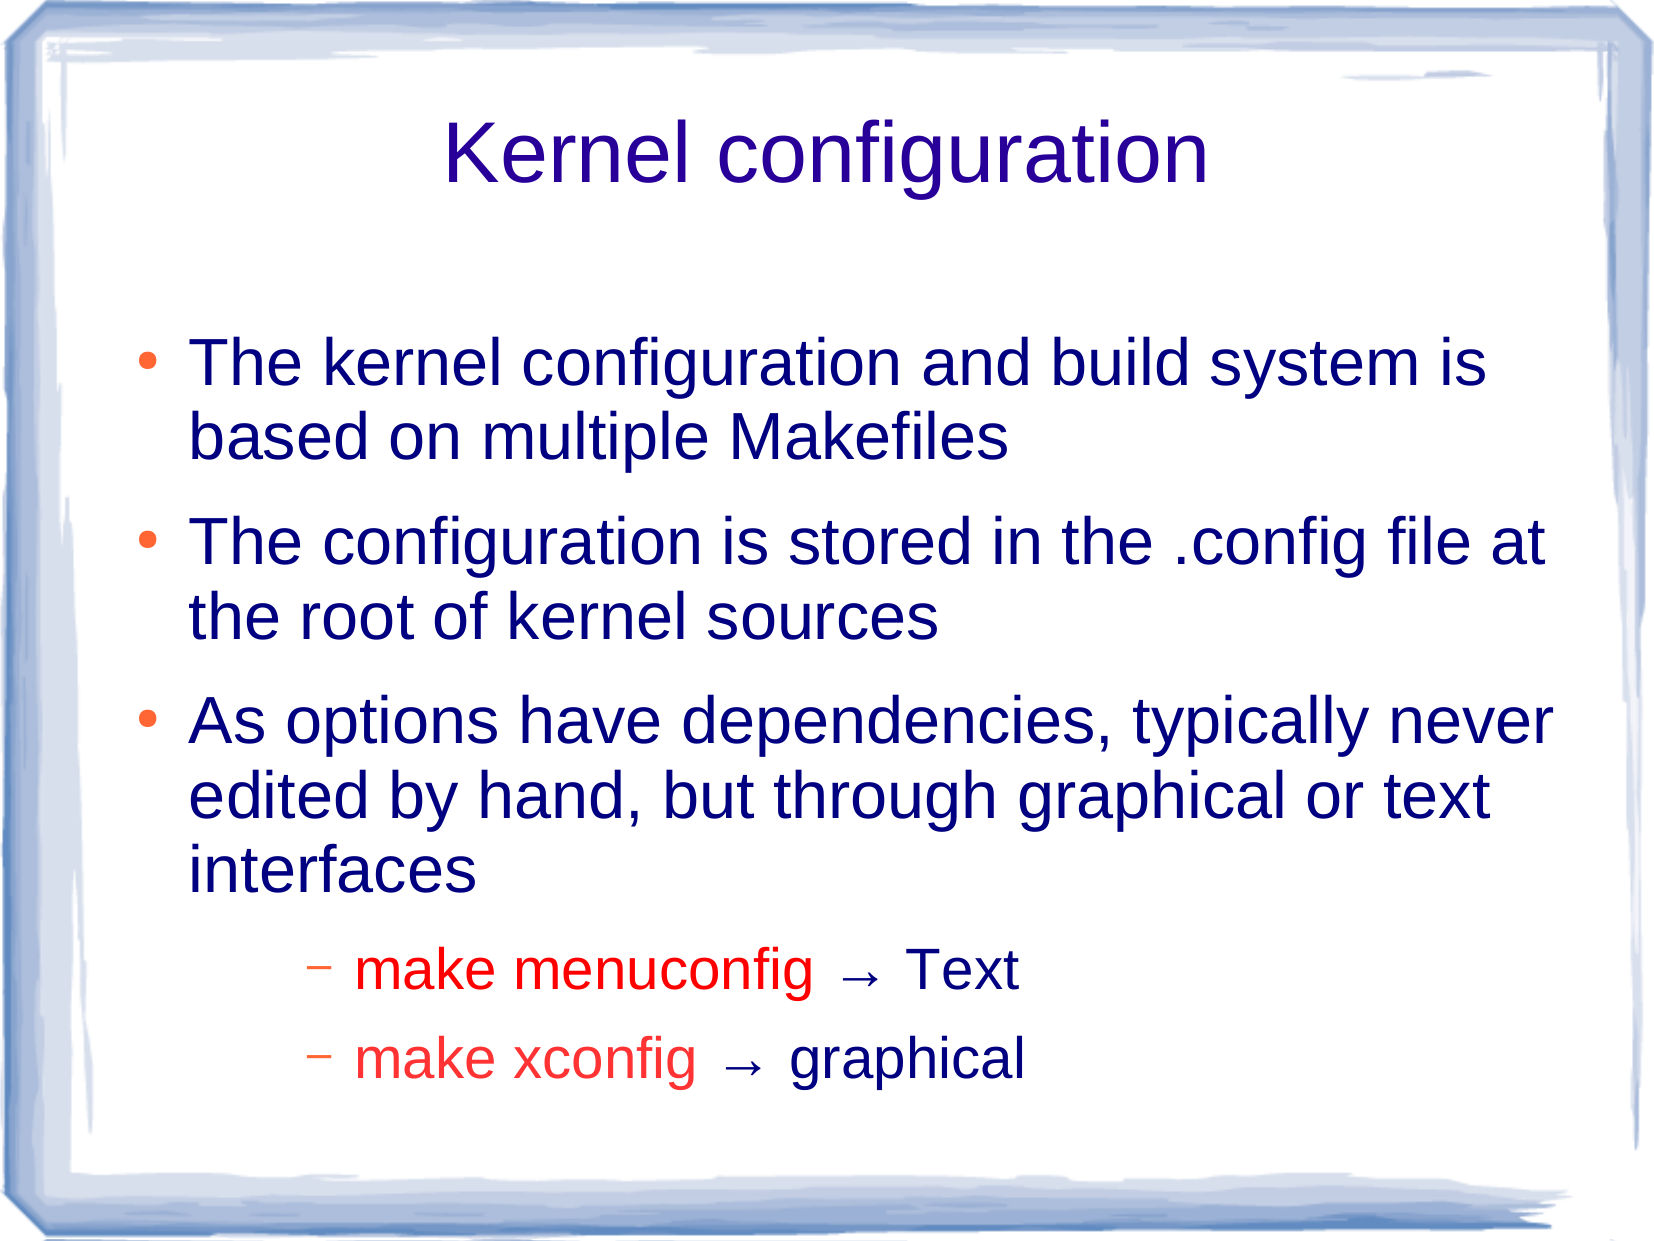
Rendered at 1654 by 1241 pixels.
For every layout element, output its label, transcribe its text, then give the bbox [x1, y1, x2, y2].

picture [0, 0, 1654, 1241]
list The kernel configuration and build system is based on multiple Makefiles The configuration is stored in the .config file at the root of kernel sources As options have dependencies, typically never edited by hand, but through graphical or text interfaces make menuconfig → Text make xconfig → graphical [118, 324, 1571, 1091]
title Kernel configuration [82, 49, 1571, 257]
